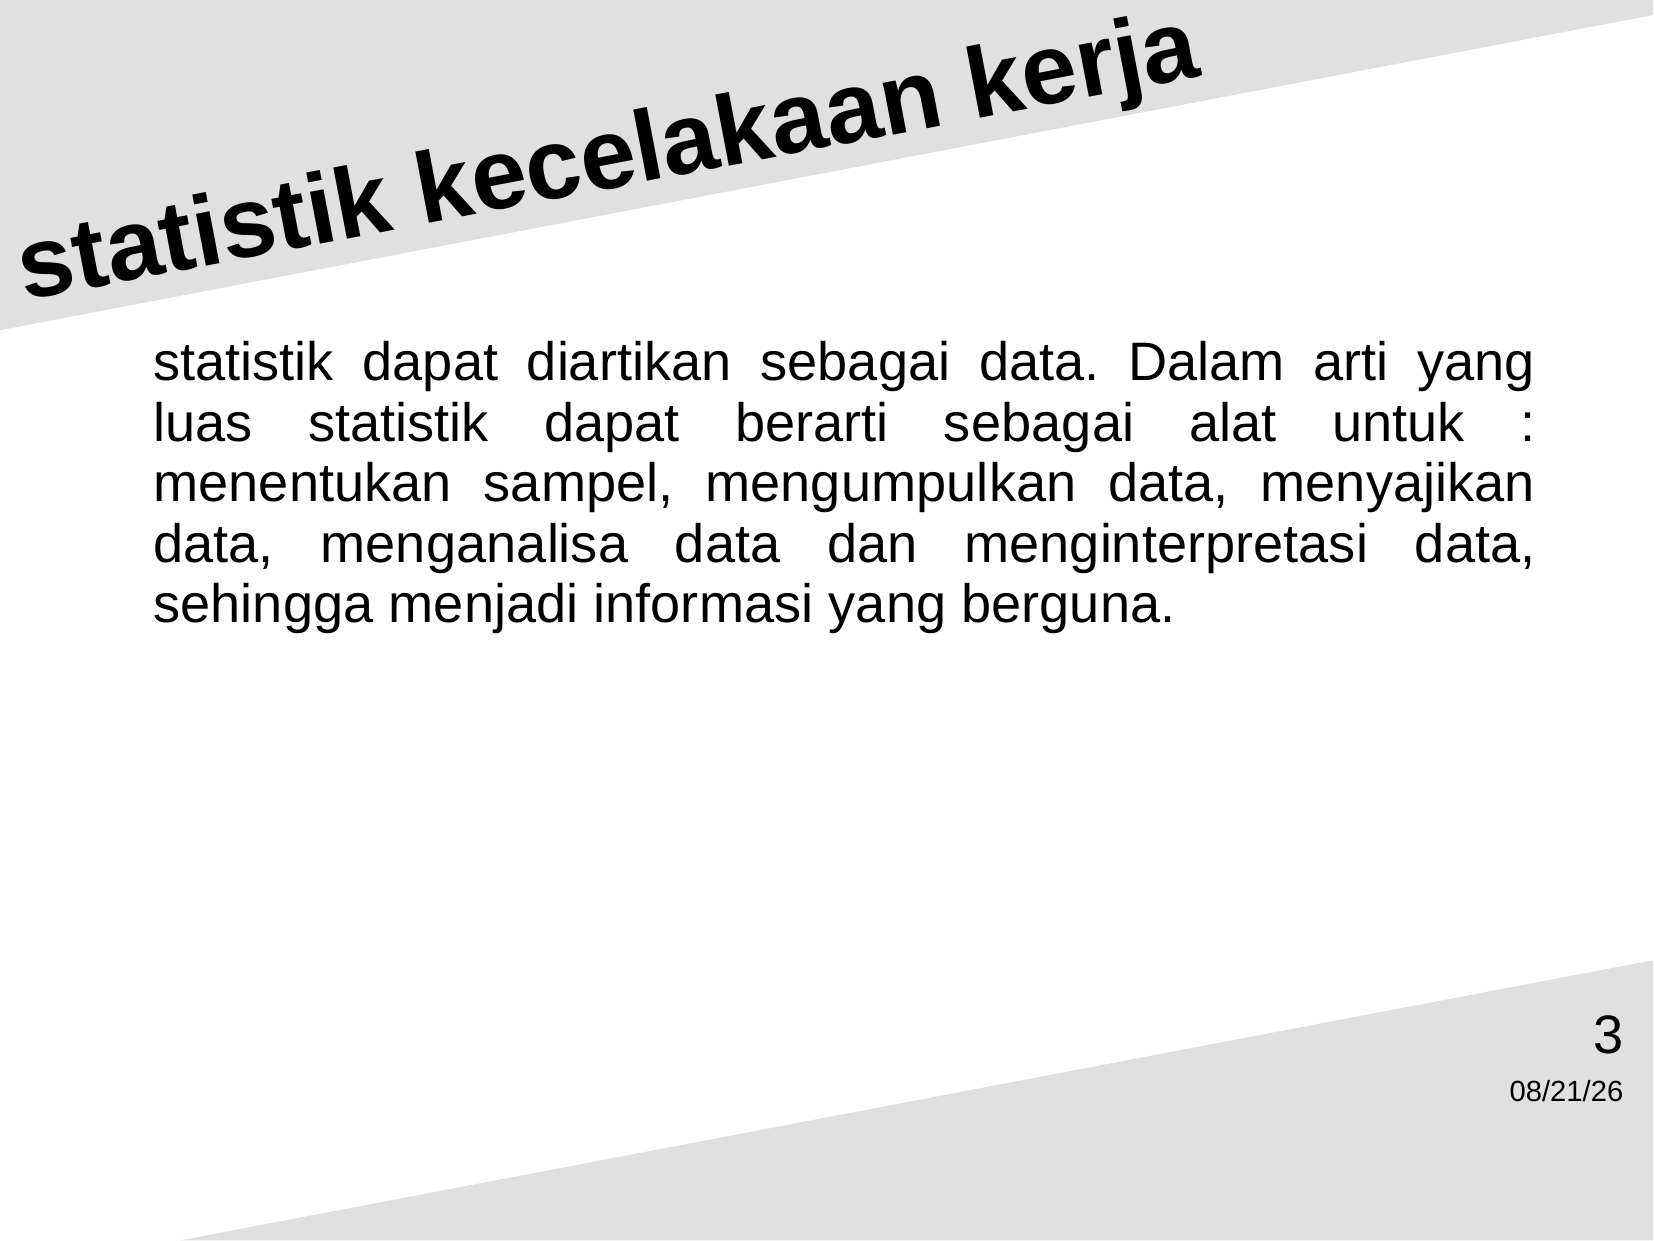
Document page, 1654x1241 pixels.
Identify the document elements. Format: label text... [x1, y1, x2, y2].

title statistik kecelakaan kerja [0, 0, 1500, 368]
list statistik dapat diartikan sebagai data. Dalam arti yang luas statistik dapat berarti sebagai alat untuk : menentukan sampel, mengumpulkan data, menyajikan data, menganalisa data dan menginterpretasi data, sehingga menjadi informasi yang berguna. [82, 331, 1538, 1052]
